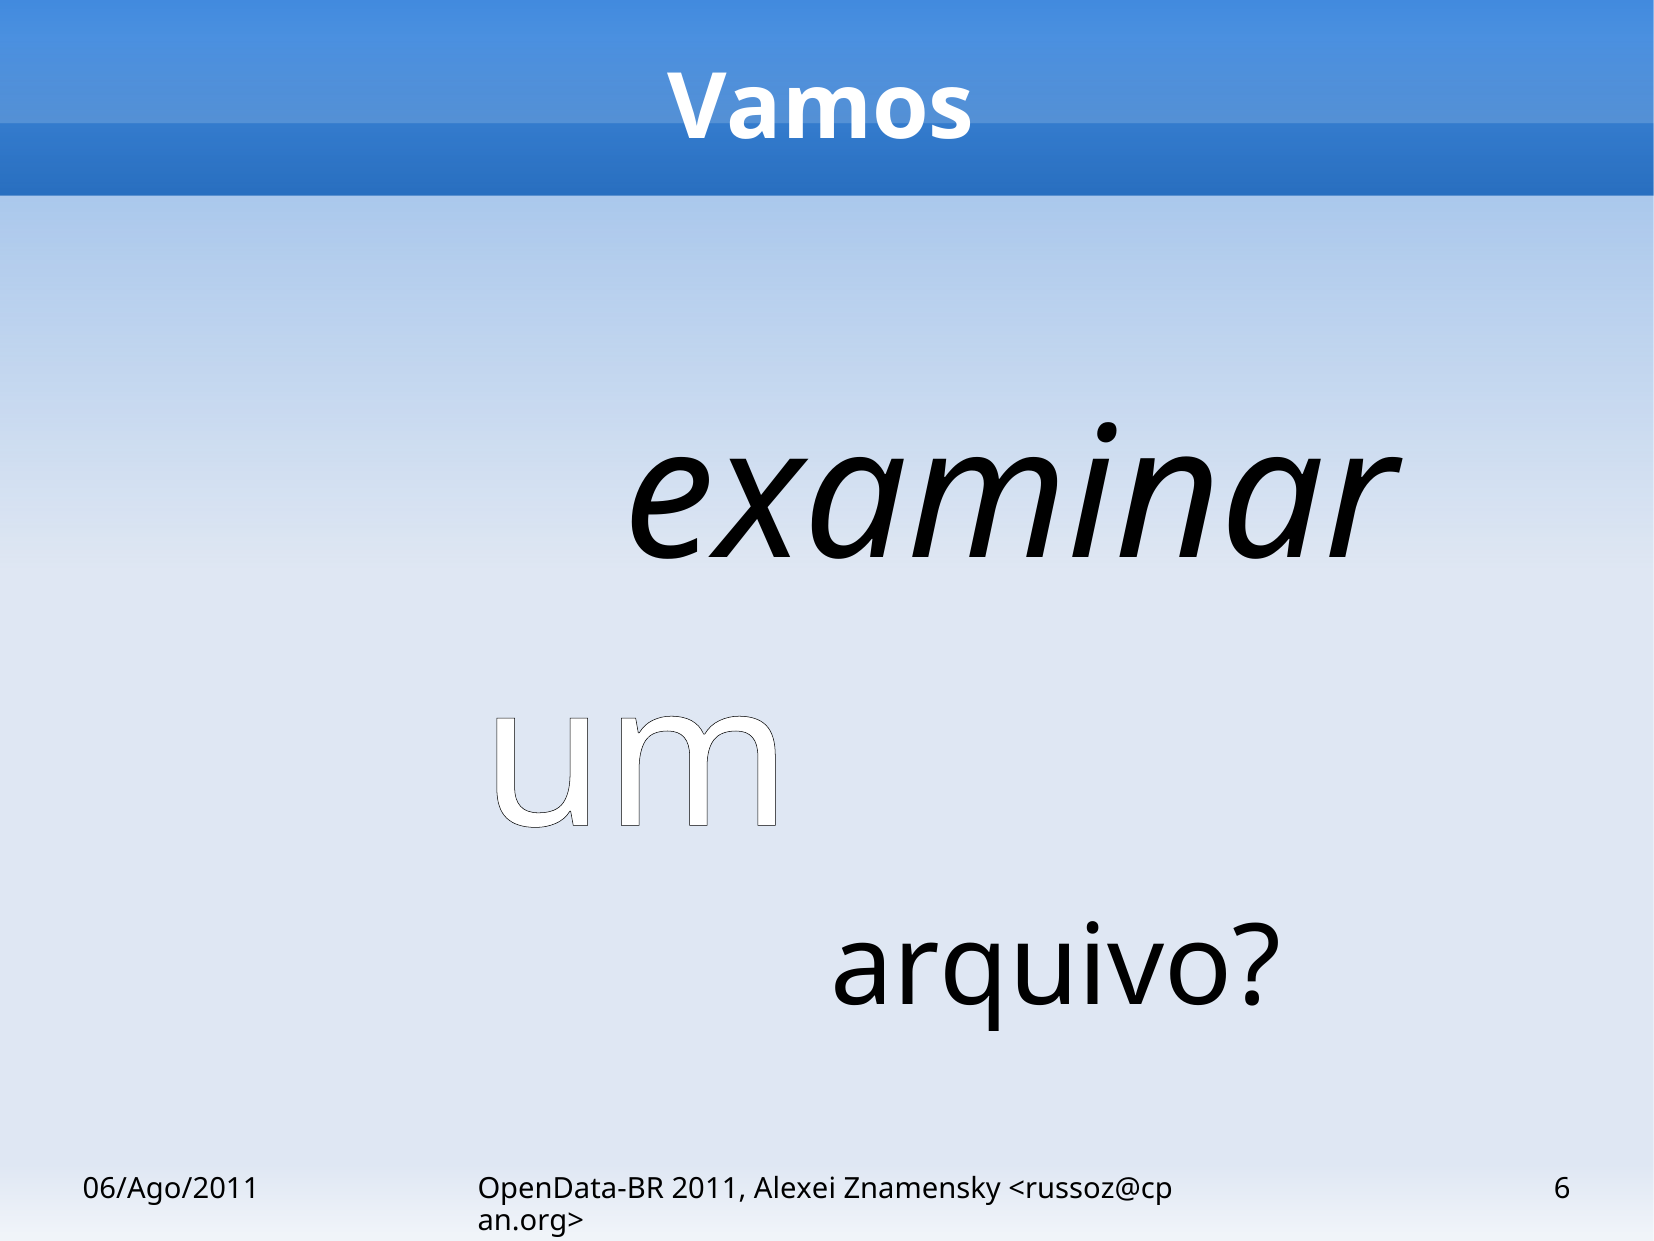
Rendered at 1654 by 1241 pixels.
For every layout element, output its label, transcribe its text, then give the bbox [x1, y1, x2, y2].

subtitle examinar um arquivo? [82, 290, 1571, 1109]
picture [0, 0, 1654, 1241]
title Vamos [76, 0, 1565, 208]
